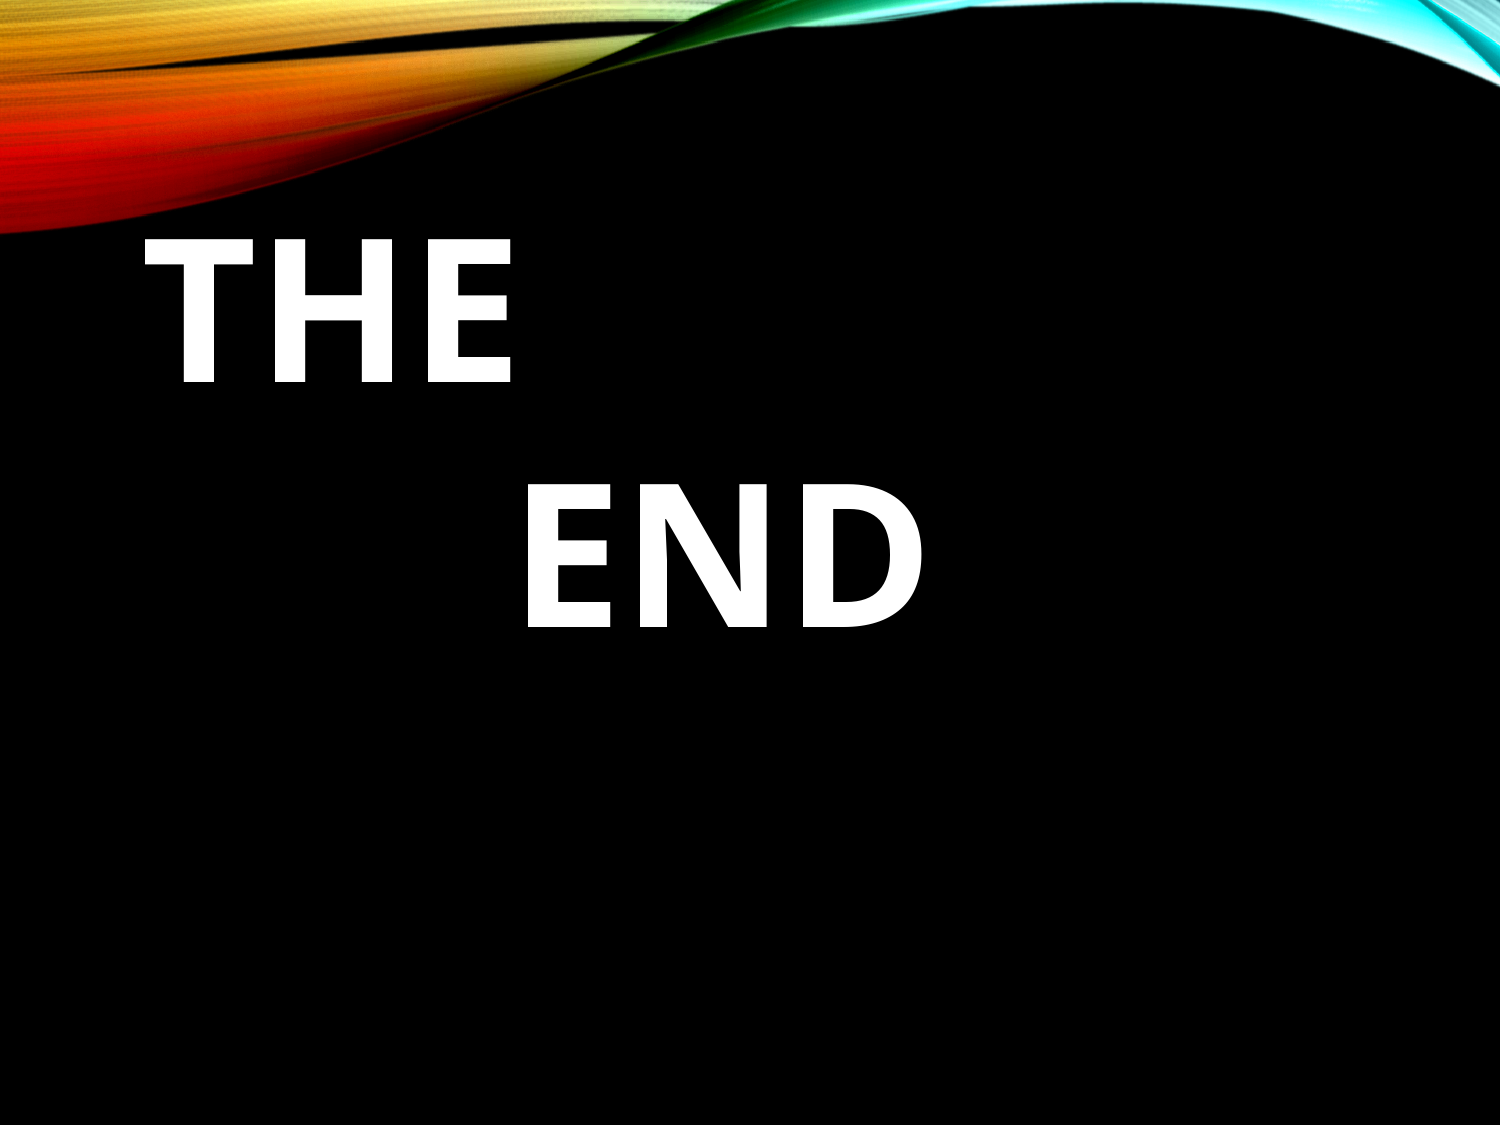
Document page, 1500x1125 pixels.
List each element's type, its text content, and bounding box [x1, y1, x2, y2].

title THE END [141, 172, 1202, 690]
picture [0, 0, 1500, 237]
